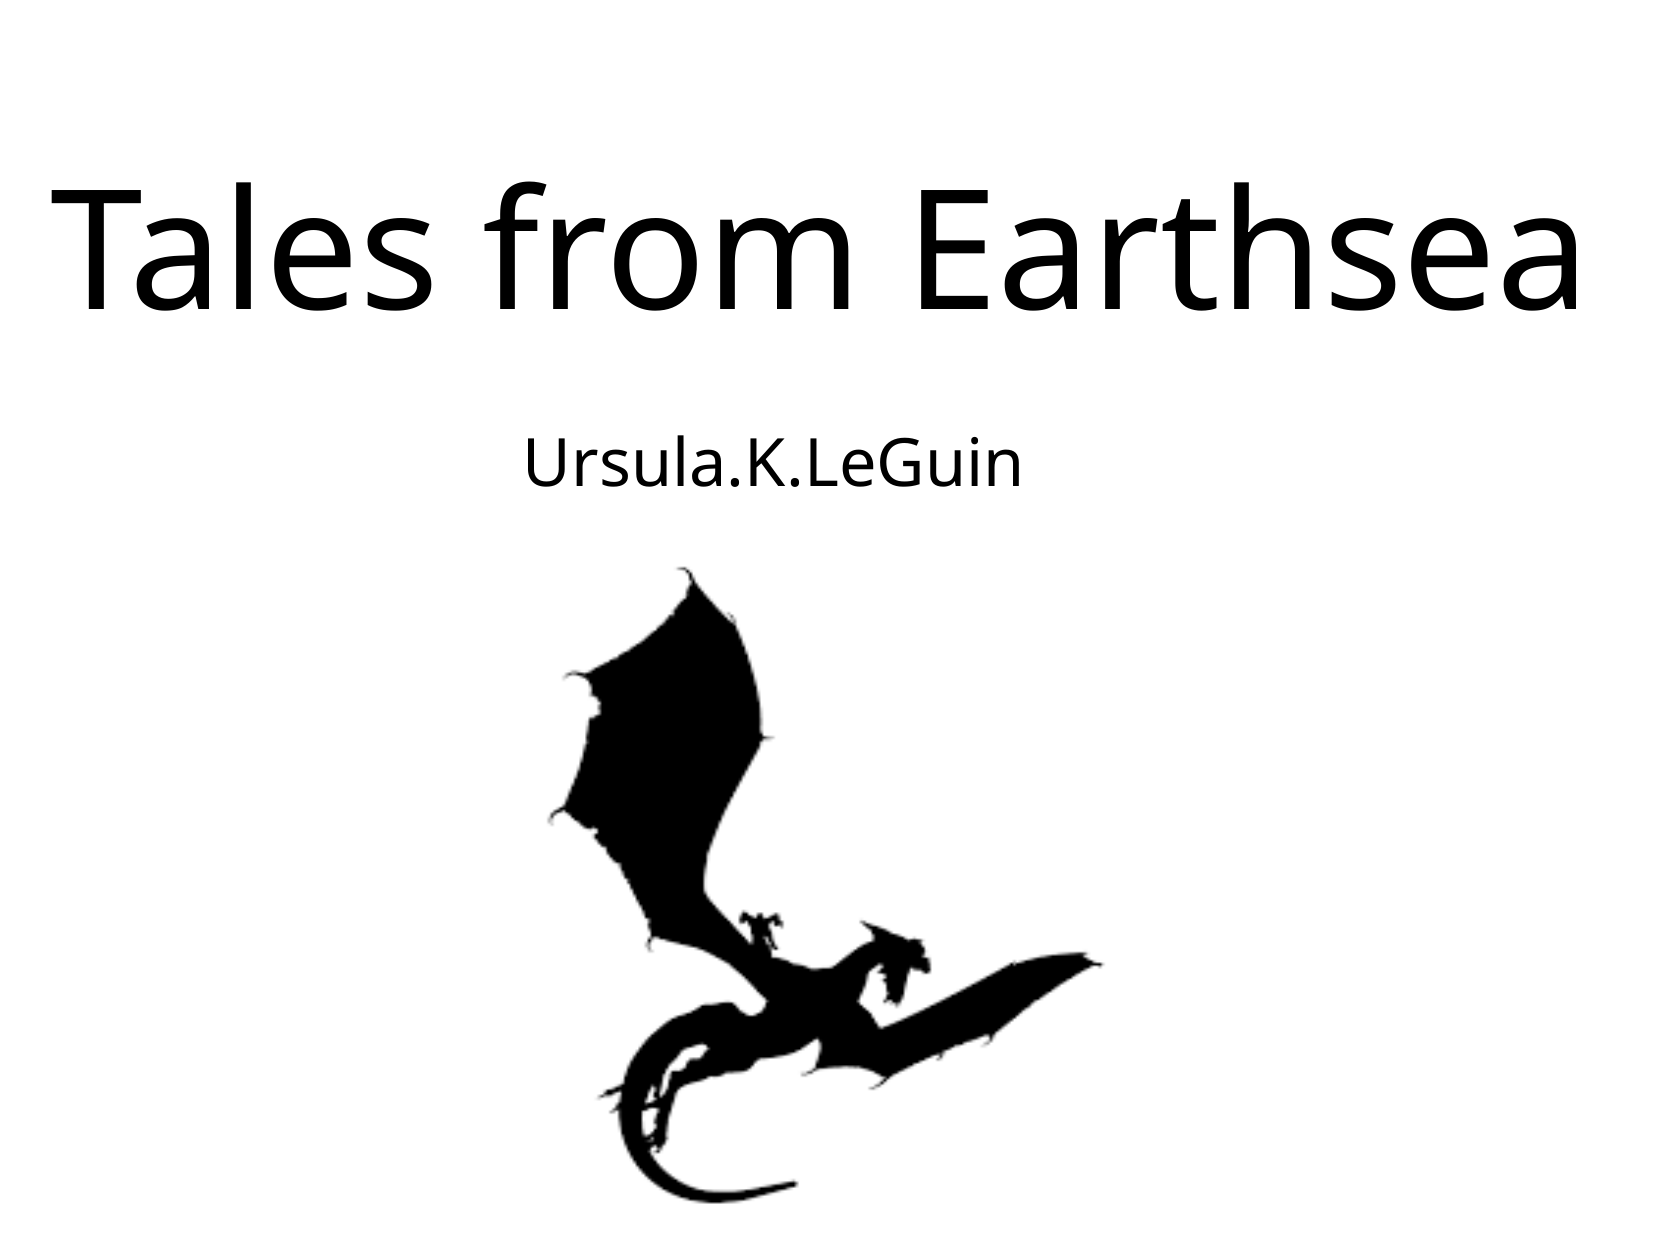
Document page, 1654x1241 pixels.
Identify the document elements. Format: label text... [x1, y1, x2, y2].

subtitle Ursula.K.LeGuin [377, 283, 1171, 638]
picture [531, 555, 1123, 1217]
title Tales from Earthsea [11, 106, 1630, 385]
